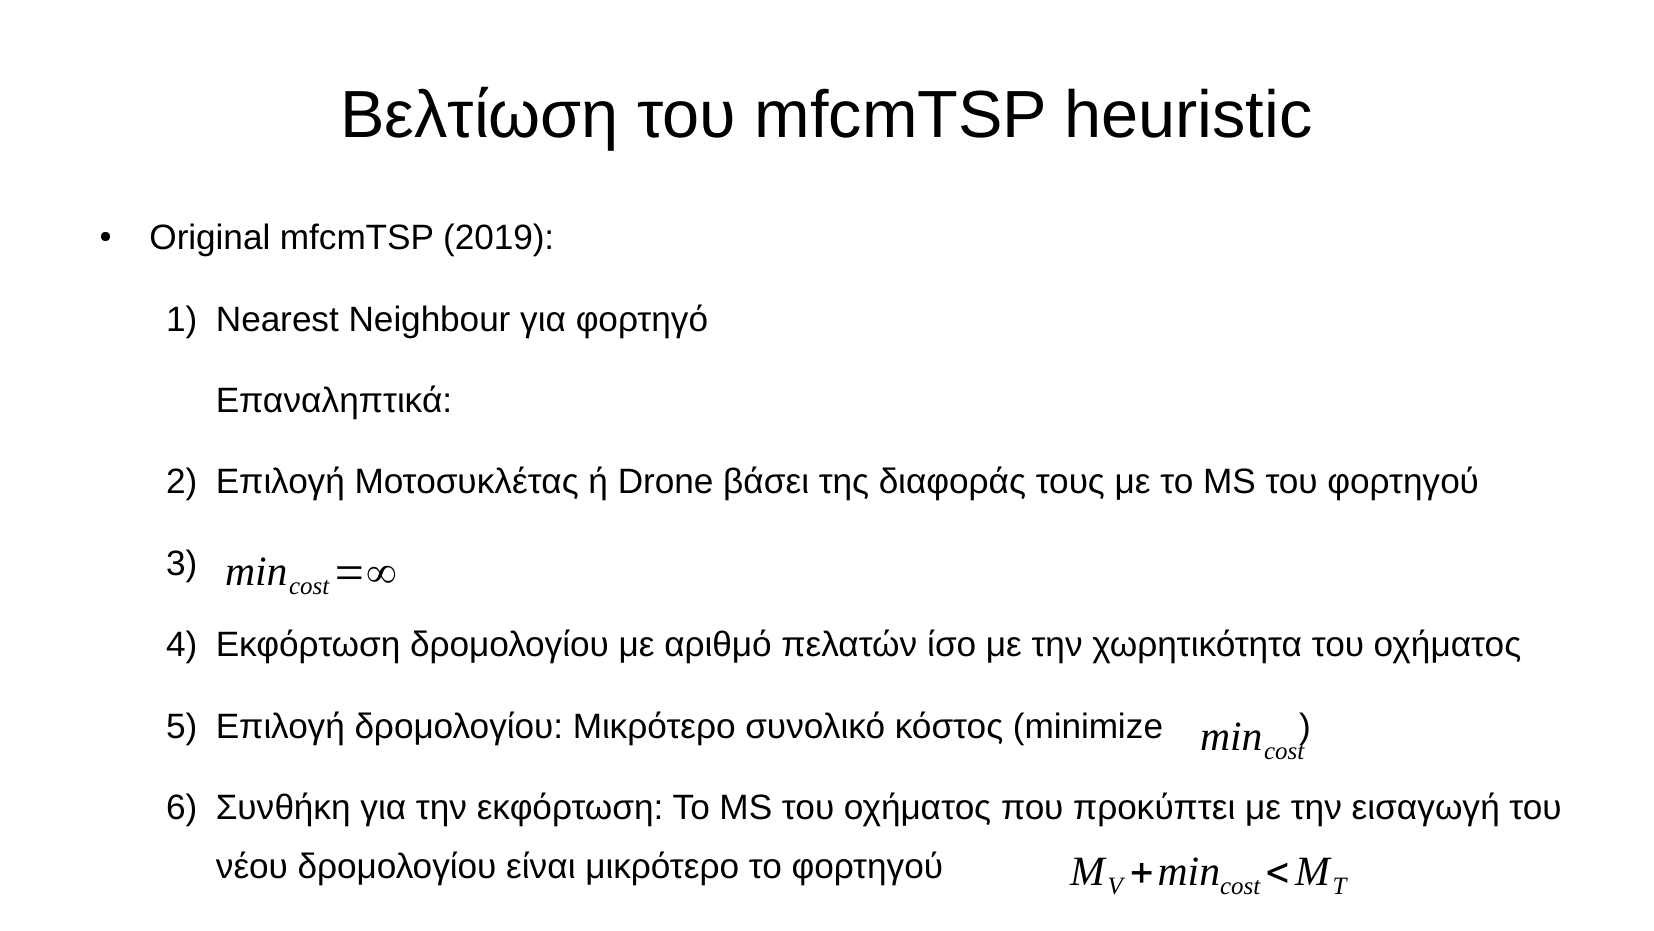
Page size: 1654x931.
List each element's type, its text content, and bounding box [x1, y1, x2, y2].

chart [225, 547, 399, 601]
chart [1067, 847, 1351, 901]
title Βελτίωση του mfcmTSP heuristic [82, 37, 1571, 193]
list Original mfcmTSP (2019): Nearest Neighbour για φορτηγό Επαναληπτικά: Επιλογή Μοτοσυκλέτας ή Drone βάσει της διαφοράς τους με το MS του φορτηγού Εκφόρτωση δρομολογίου με αριθμό πελατών ίσο με την χωρητικότητα του οχήματος Επιλογή δρομολογίου: Μικρότερο συνολικό κόστος (minimize ) Συνθήκη για την εκφόρτωση: Το MS του οχήματος που προκύπτει με την εισαγωγή του νέου δρομολογίου είναι μικρότερο το φορτηγού [82, 217, 1571, 901]
chart [1200, 712, 1307, 766]
